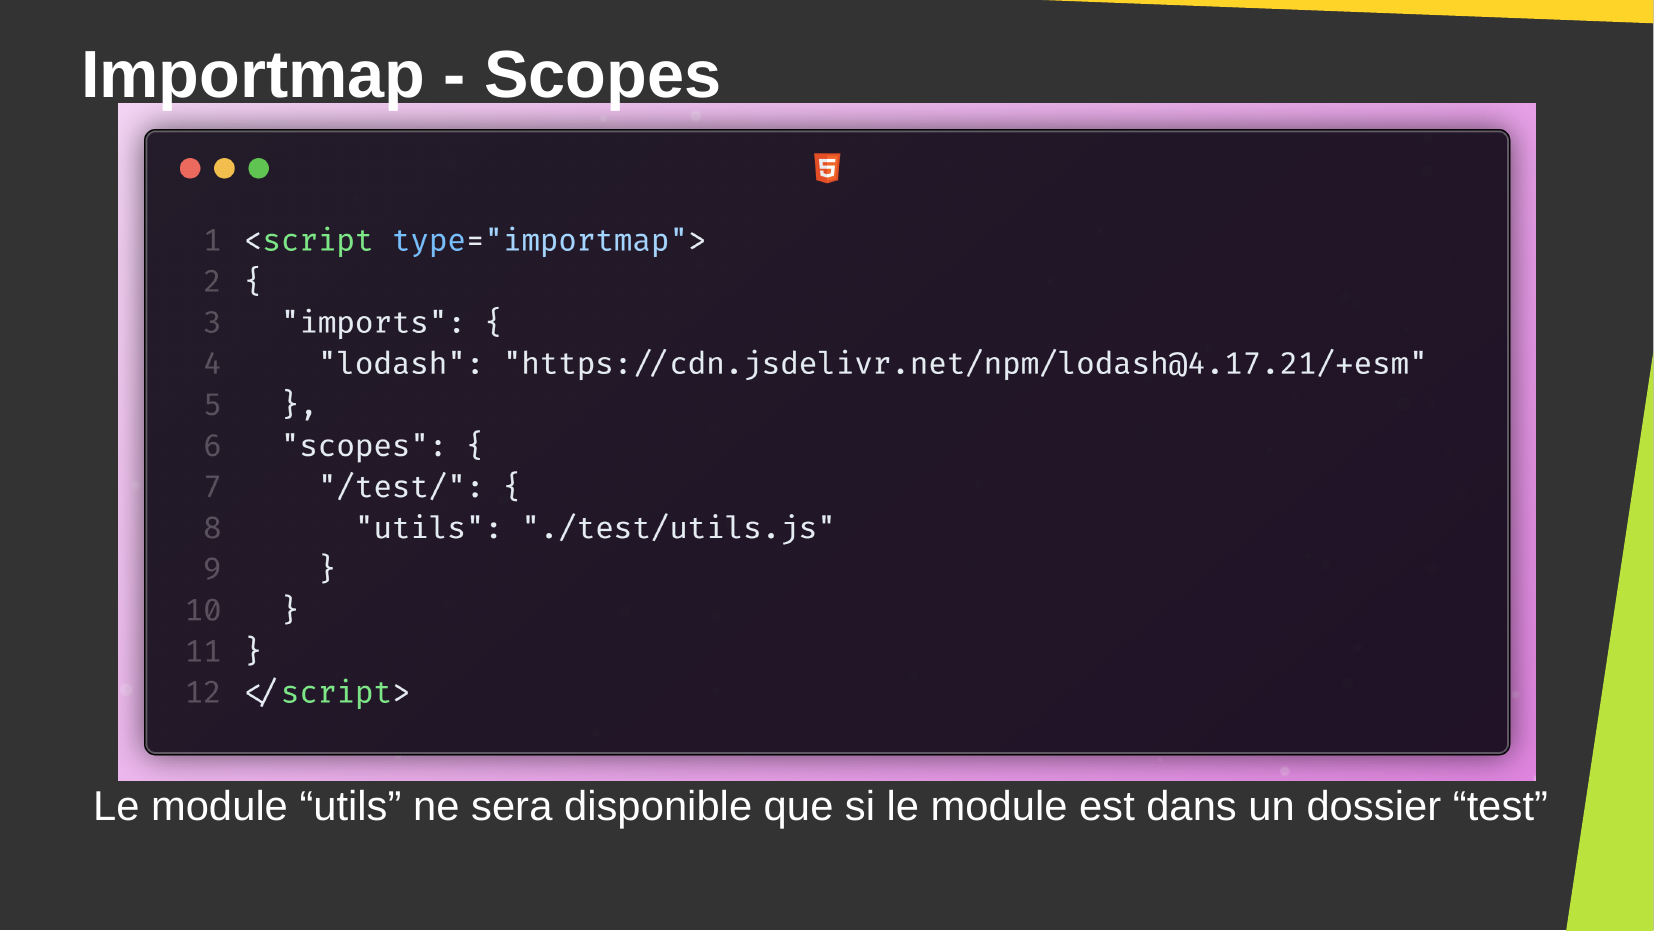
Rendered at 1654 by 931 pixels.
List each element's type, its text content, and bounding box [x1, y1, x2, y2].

text_box [1042, 0, 1654, 24]
title Importmap - Scopes [81, 37, 791, 115]
text_box Le module “utils” ne sera disponible que si le module est dans un dossier “test” [53, 775, 1601, 884]
picture [118, 103, 1536, 775]
text_box [1566, 347, 1654, 931]
